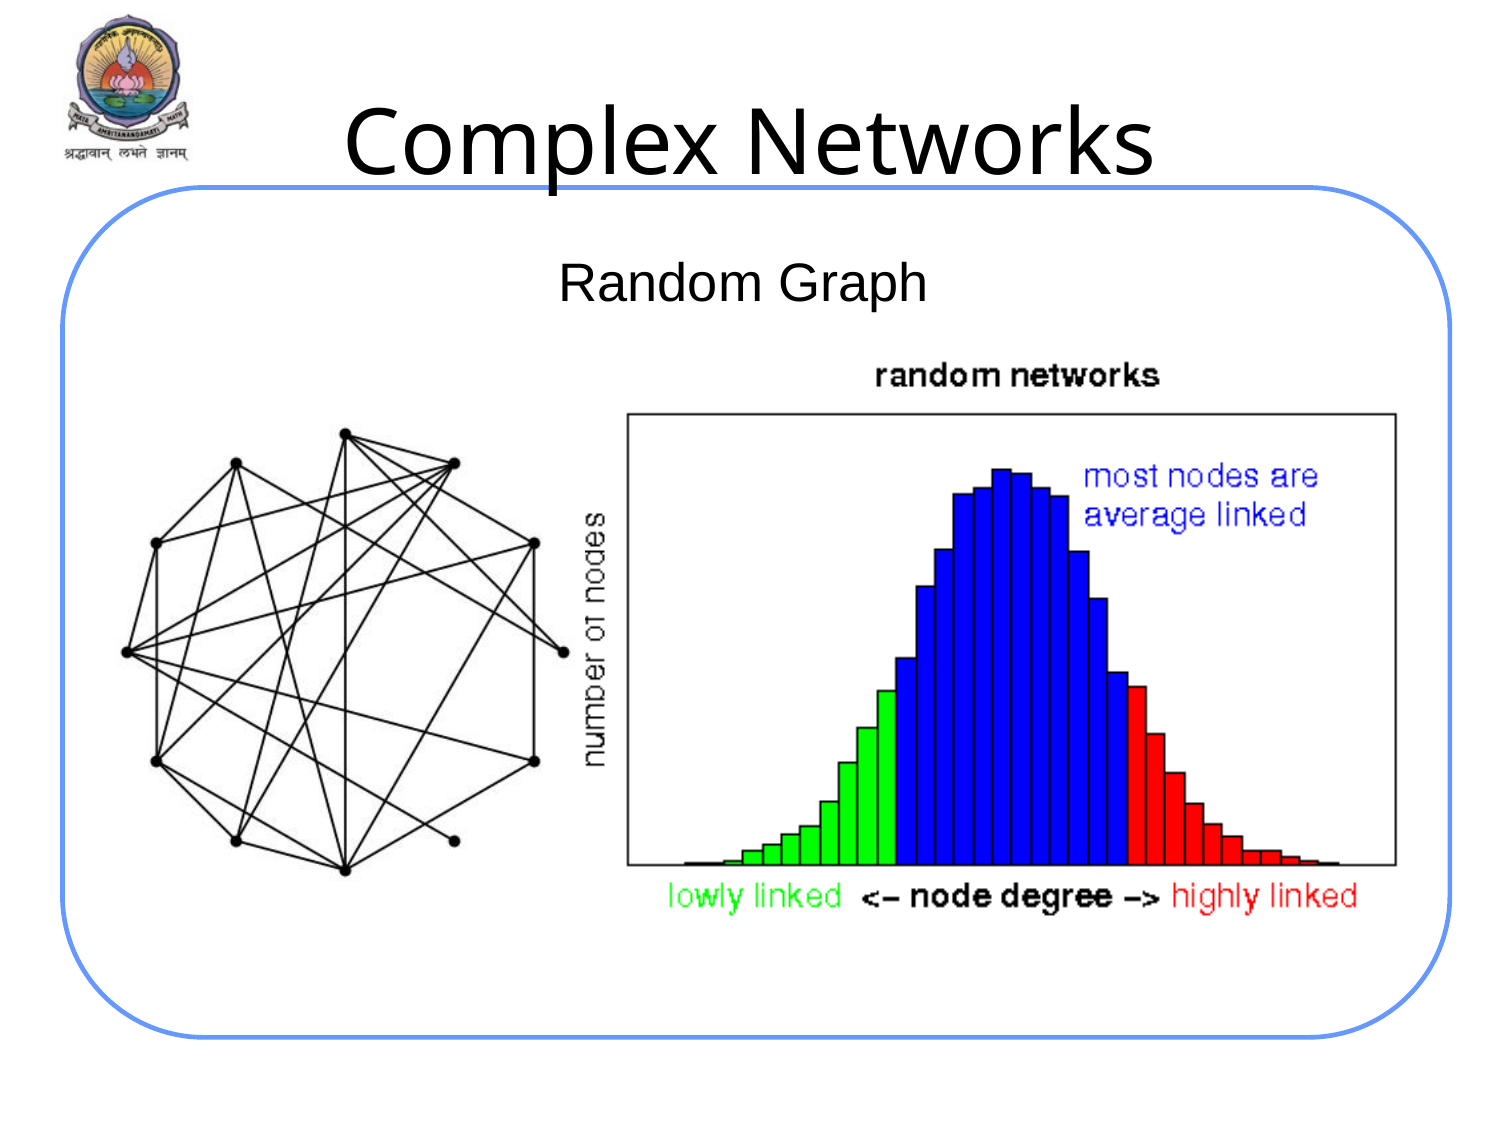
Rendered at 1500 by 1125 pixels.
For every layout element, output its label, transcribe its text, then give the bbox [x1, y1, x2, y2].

picture [106, 342, 1414, 922]
text_box Random Graph [543, 245, 945, 322]
picture [62, 12, 193, 163]
title Complex Networks [75, 44, 1425, 233]
